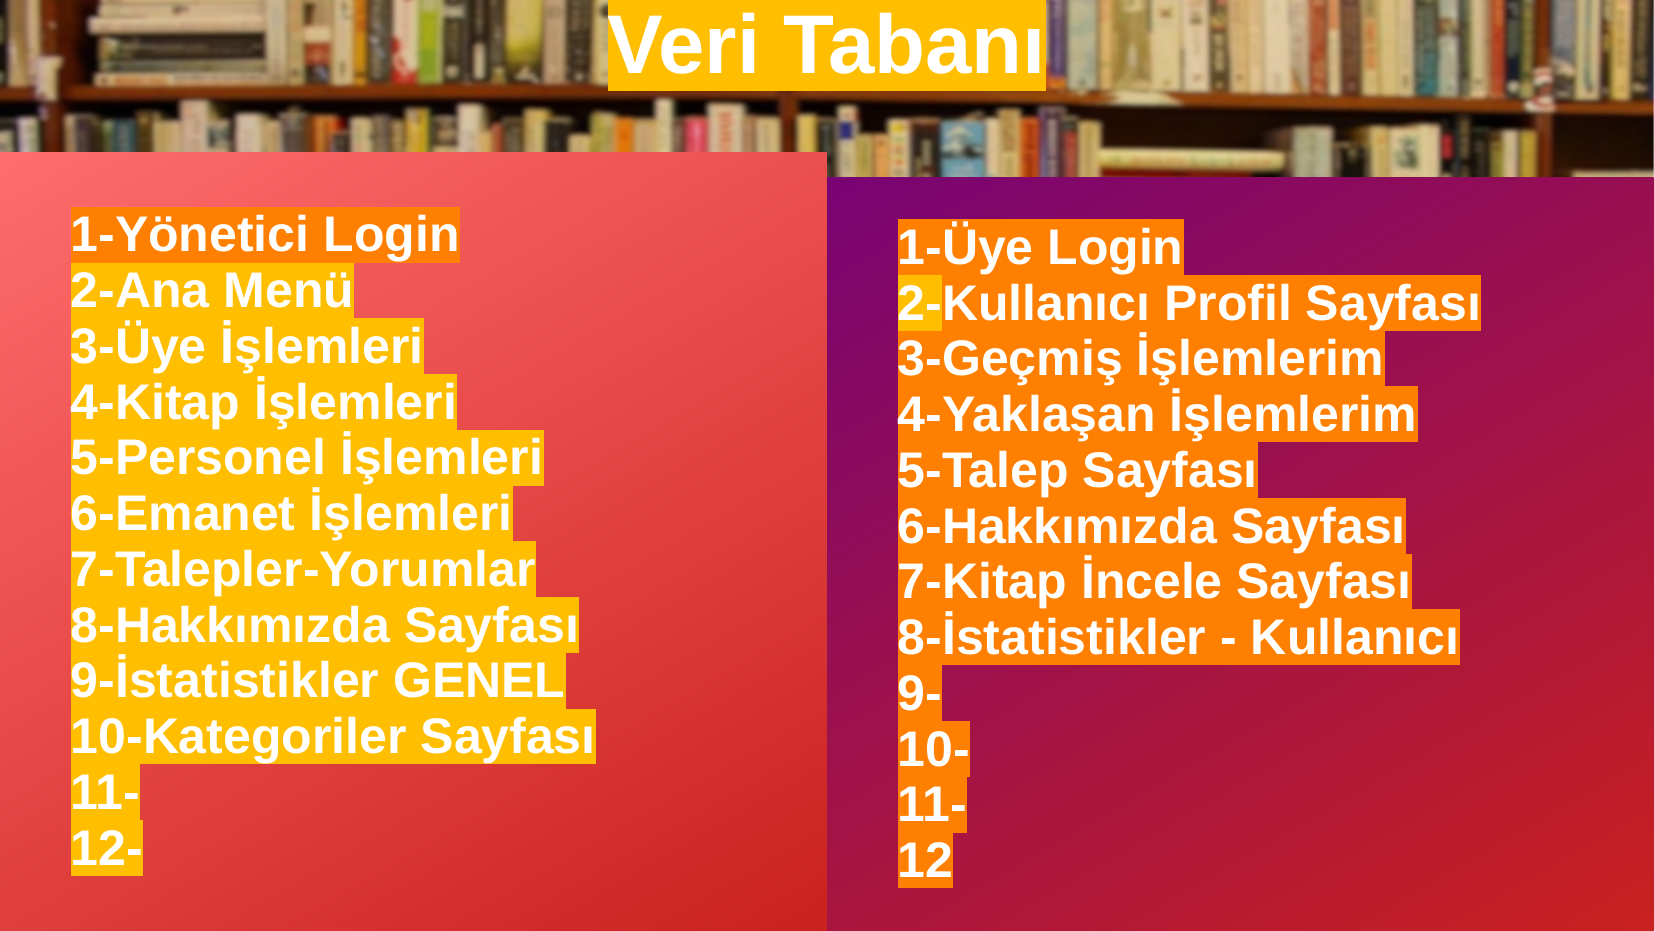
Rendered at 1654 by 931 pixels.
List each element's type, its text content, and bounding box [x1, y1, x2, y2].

title Veri Tabanı [0, 0, 1654, 91]
picture [0, 91, 1654, 177]
title 1-Yönetici Login 2-Ana Menü 3-Üye İşlemleri 4-Kitap İşlemleri 5-Personel İşlemleri 6-Emanet İşlemleri 7-Talepler-Yorumlar 8-Hakkımızda Sayfası 9-İstatistikler GENEL 10-Kategoriler Sayfası 11- 12- [0, 152, 827, 931]
title 1-Üye Login 2-Kullanıcı Profil Sayfası 3-Geçmiş İşlemlerim 4-Yaklaşan İşlemlerim 5-Talep Sayfası 6-Hakkımızda Sayfası 7-Kitap İncele Sayfası 8-İstatistikler - Kullanıcı 9- 10- 11- 12 [827, 177, 1654, 931]
